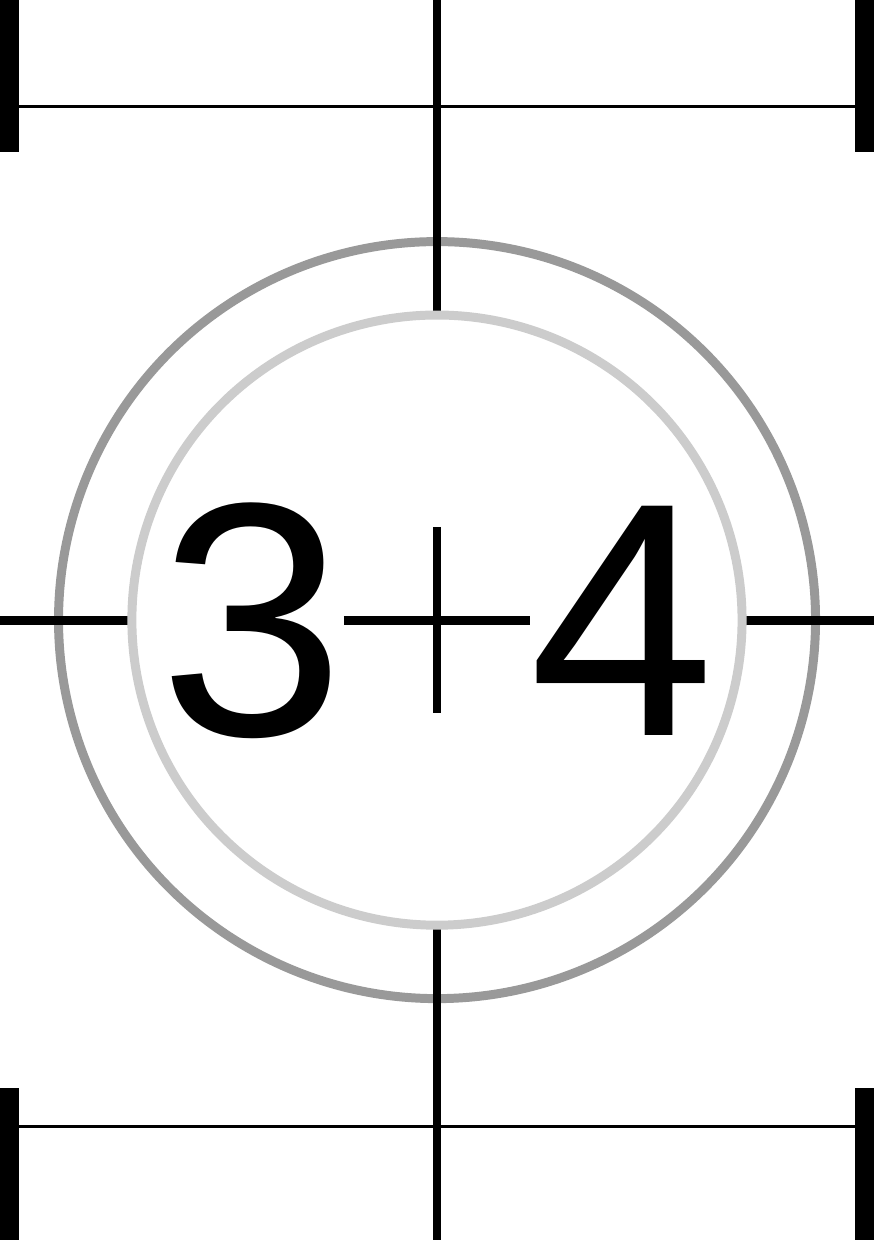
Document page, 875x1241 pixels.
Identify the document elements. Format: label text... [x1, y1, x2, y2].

text_box [112, 241, 762, 426]
text_box 3 4 [58, 426, 816, 814]
text_box [111, 814, 763, 999]
